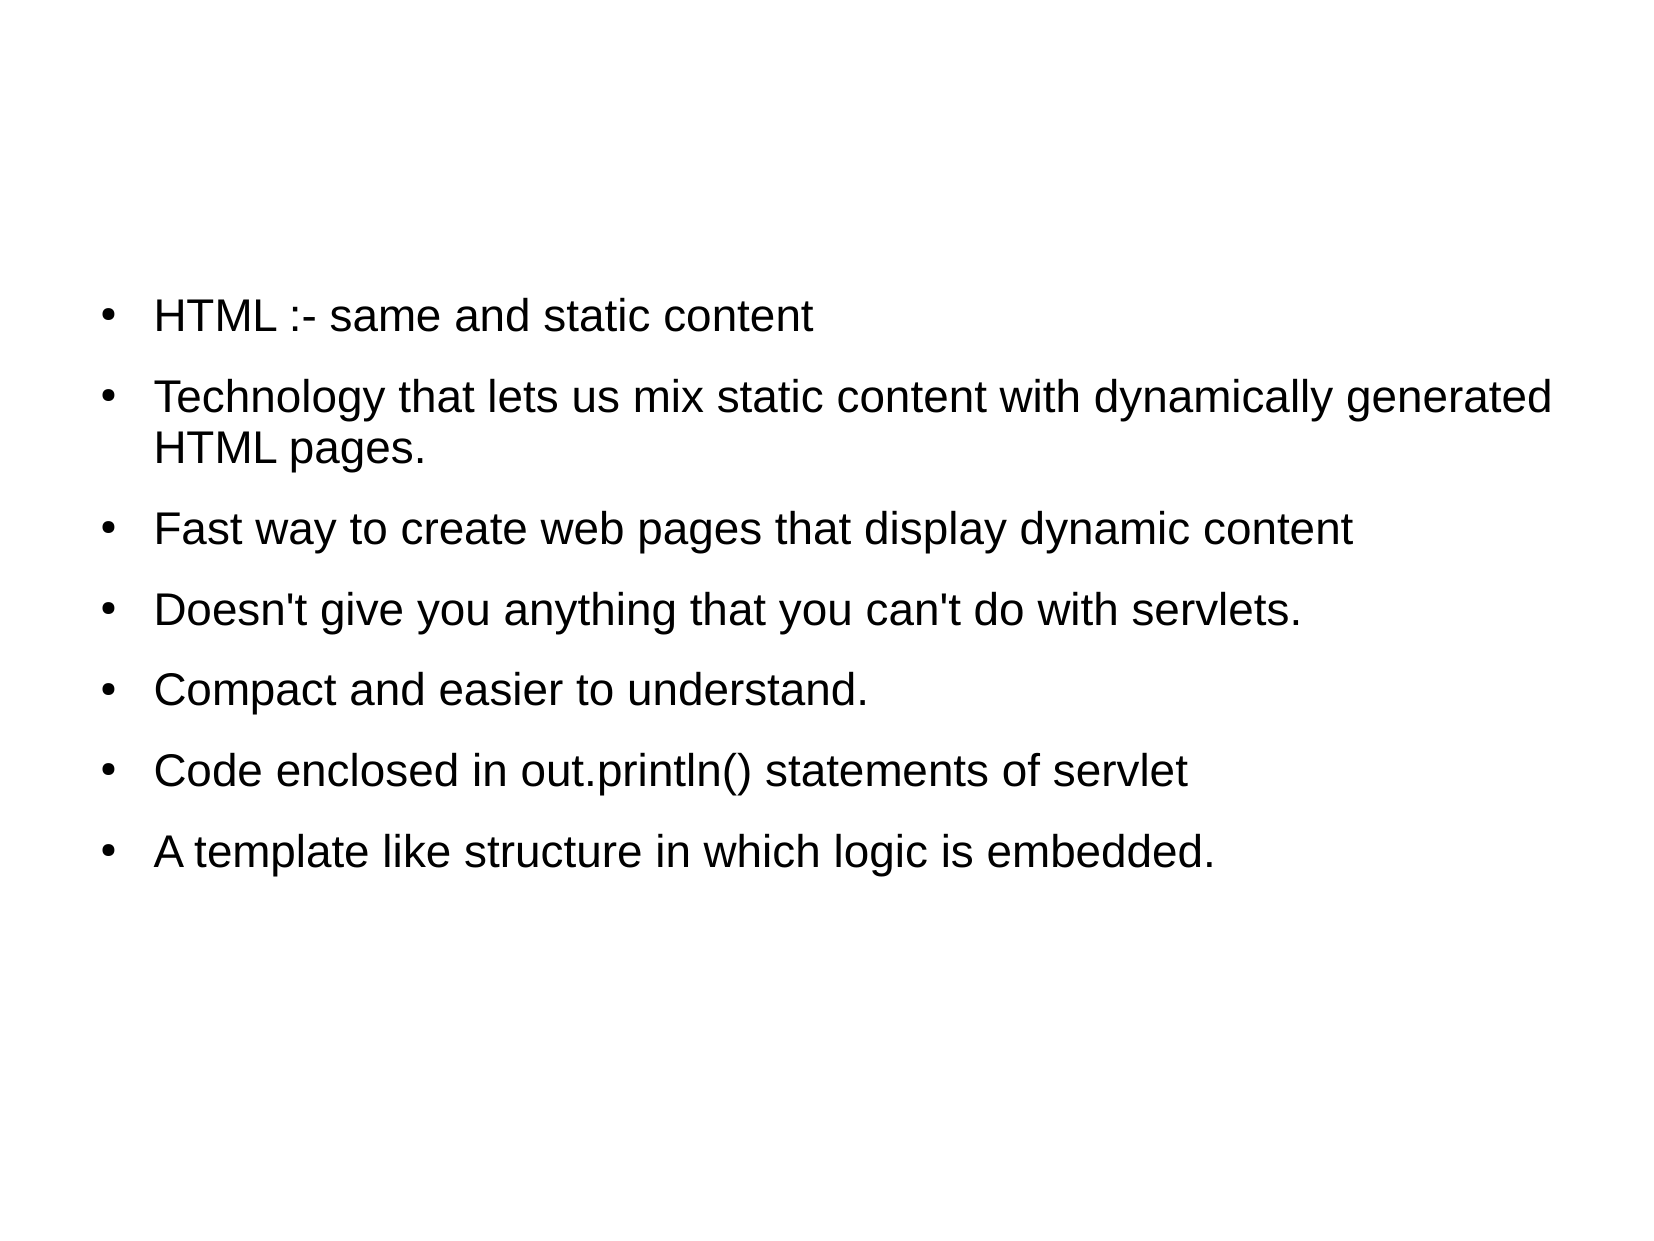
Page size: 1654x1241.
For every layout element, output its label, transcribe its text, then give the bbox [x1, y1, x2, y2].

list HTML :- same and static content Technology that lets us mix static content with dynamically generated HTML pages. Fast way to create web pages that display dynamic content Doesn't give you anything that you can't do with servlets. Compact and easier to understand. Code enclosed in out.println() statements of servlet A template like structure in which logic is embedded. [82, 290, 1571, 1109]
